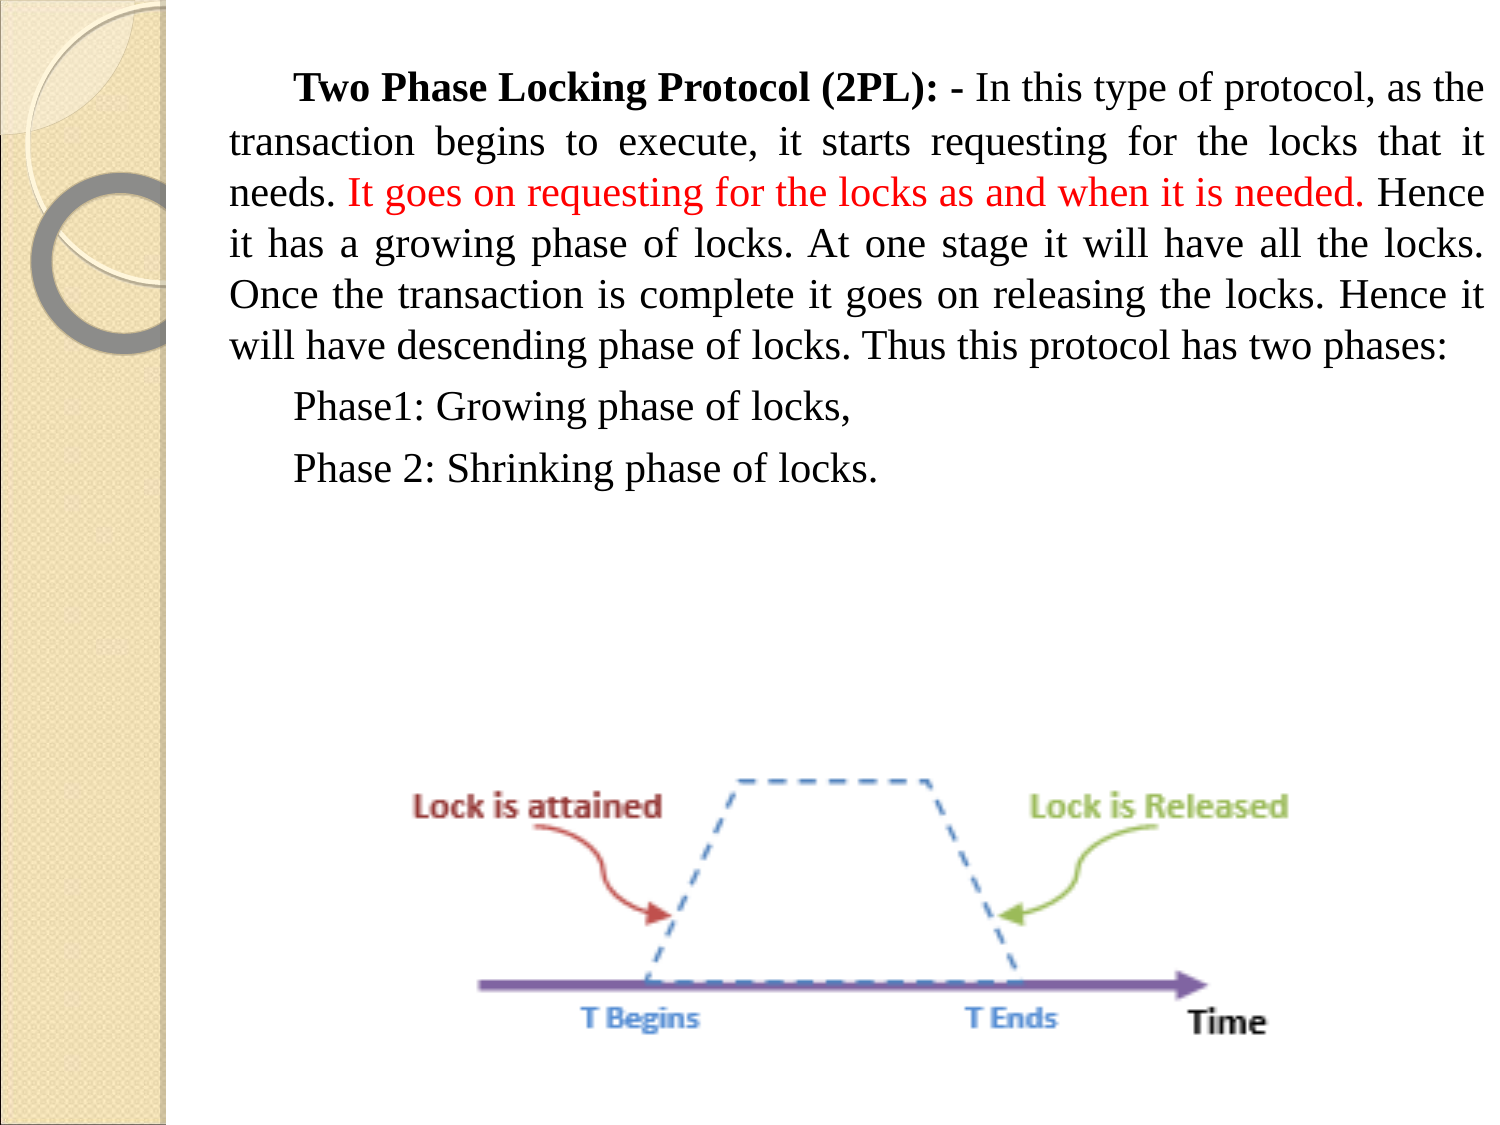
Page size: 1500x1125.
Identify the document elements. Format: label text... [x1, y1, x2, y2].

list Two Phase Locking Protocol (2PL): - In this type of protocol, as the transaction begins to execute, it starts requesting for the locks that it needs. It goes on requesting for the locks as and when it is needed. Hence it has a growing phase of locks. At one stage it will have all the locks. Once the transaction is complete it goes on releasing the locks. Hence it will have descending phase of locks. Thus this protocol has two phases: Phase1: Growing phase of locks, Phase 2: Shrinking phase of locks. [112, 37, 1500, 663]
picture [375, 687, 1360, 1125]
